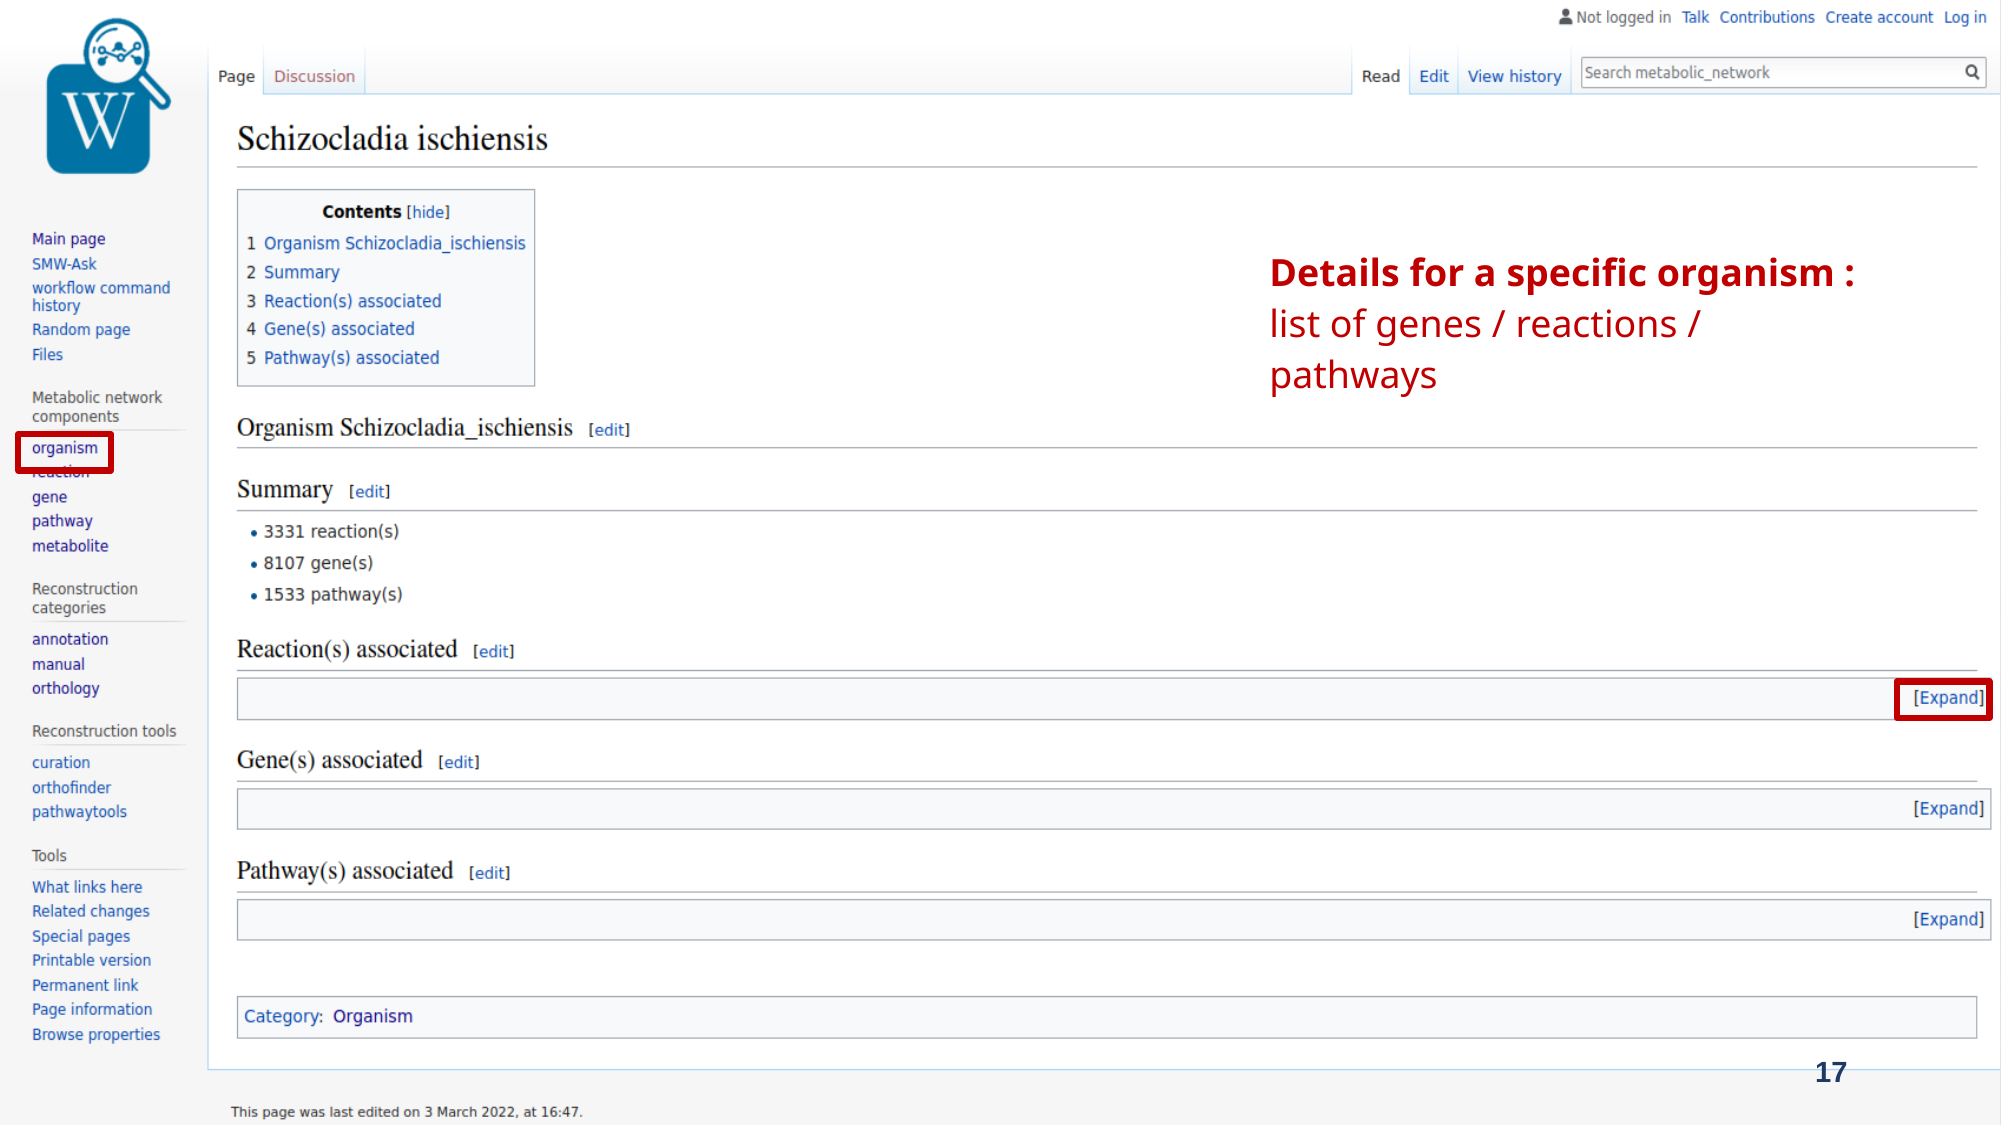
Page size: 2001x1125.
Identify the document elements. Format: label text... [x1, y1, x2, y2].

text_box Details for a specific organism : list of genes / reactions / pathways [1254, 239, 1873, 390]
slide_number 17 [1412, 1042, 1863, 1103]
picture [0, 0, 2001, 1125]
